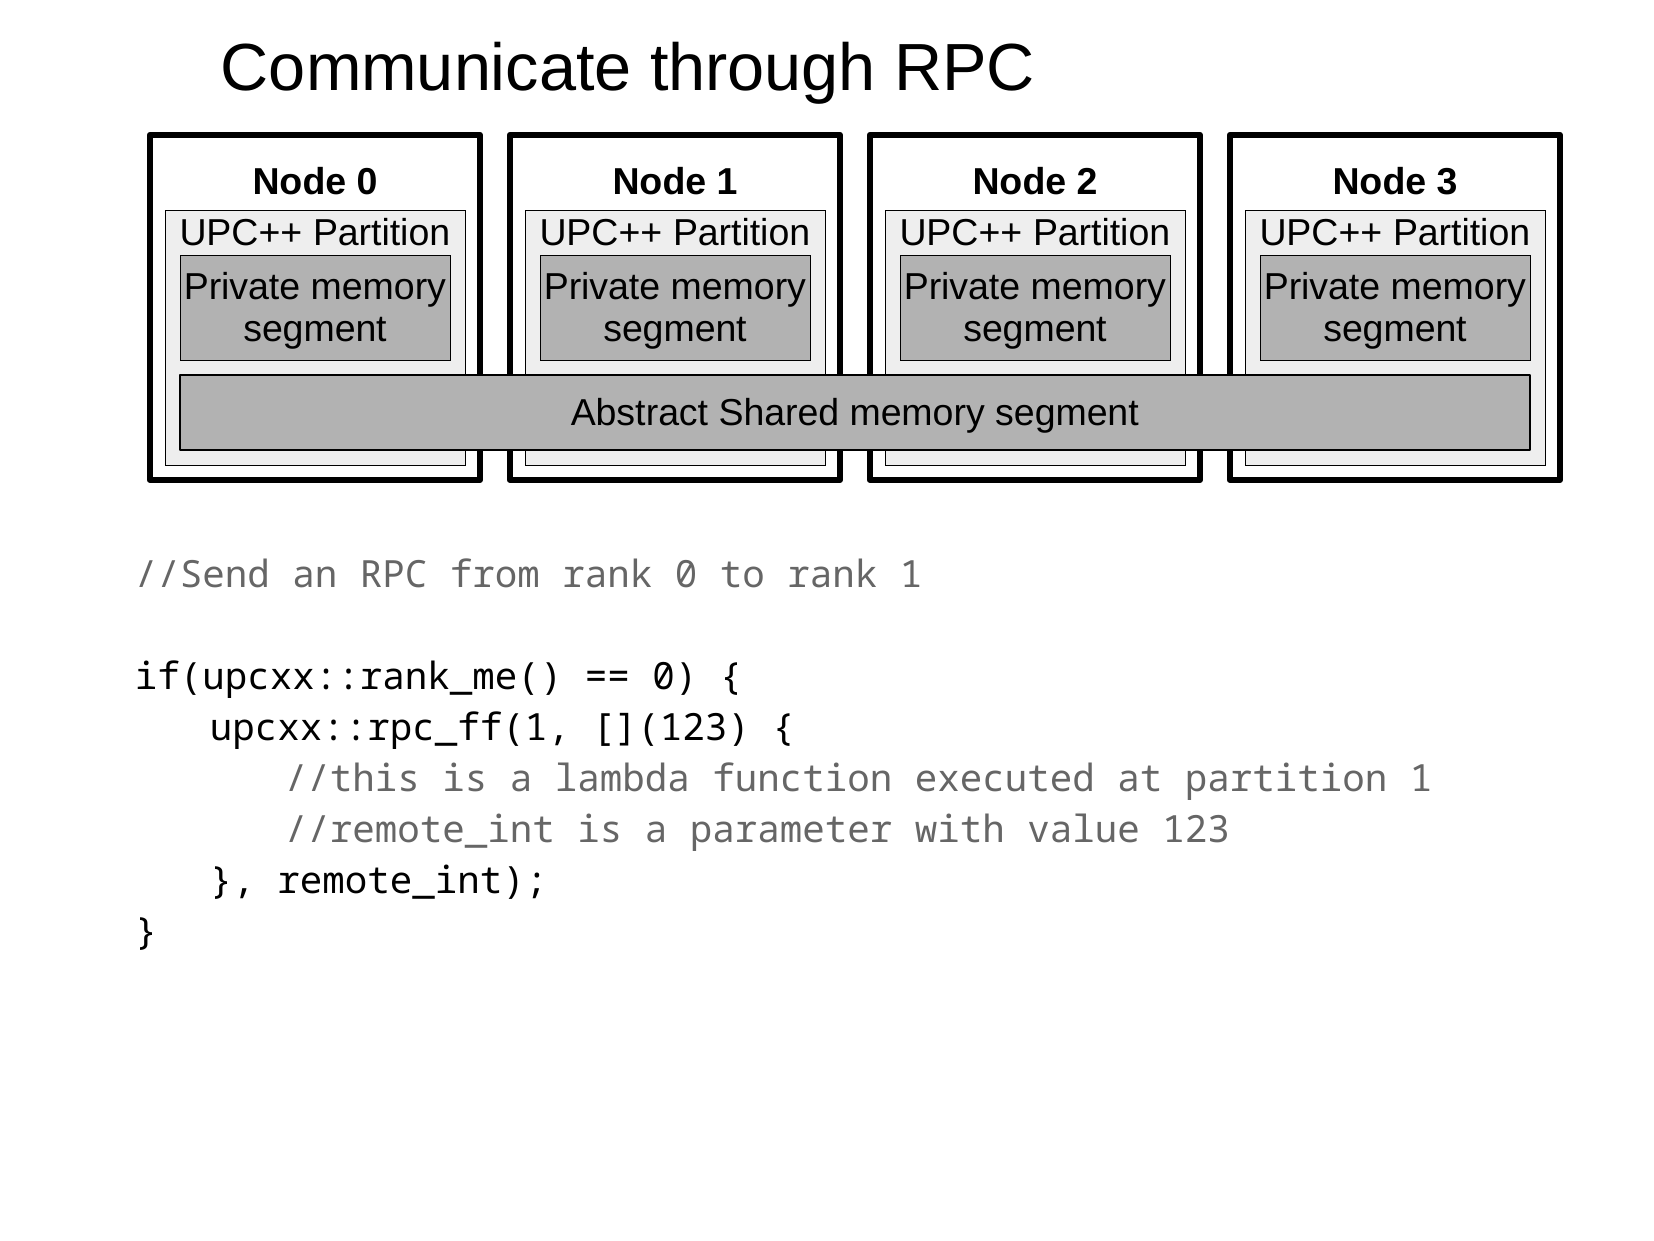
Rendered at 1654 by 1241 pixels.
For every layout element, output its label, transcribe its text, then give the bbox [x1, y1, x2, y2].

text_box Abstract Shared memory segment [180, 375, 1531, 451]
text_box Node 0 [150, 135, 481, 481]
text_box UPC++ Partition [1245, 210, 1546, 466]
text_box UPC++ Partition [165, 210, 466, 466]
text_box //Send an RPC from rank 0 to rank 1 if(upcxx::rank_me() == 0) { upcxx::rpc_ff(1, [](123) { //this is a lambda function executed at partition 1 //remote_int is a parameter with value 123 }, remote_int); } [120, 540, 1654, 940]
text_box UPC++ Partition [525, 210, 826, 375]
text_box Private memory segment [540, 255, 811, 361]
text_box Private memory segment [1260, 255, 1531, 361]
text_box Private memory segment [180, 255, 451, 361]
text_box Node 3 [1230, 135, 1561, 481]
list Communicate through RPC [150, 30, 1561, 106]
text_box Node 1 [510, 451, 841, 481]
text_box UPC++ Partition [885, 451, 1186, 466]
text_box Private memory segment [900, 255, 1171, 361]
text_box UPC++ Partition [525, 451, 826, 466]
text_box Node 2 [870, 135, 1201, 375]
text_box UPC++ Partition [885, 210, 1186, 375]
text_box Node 2 [870, 451, 1201, 481]
text_box Node 1 [510, 135, 841, 375]
